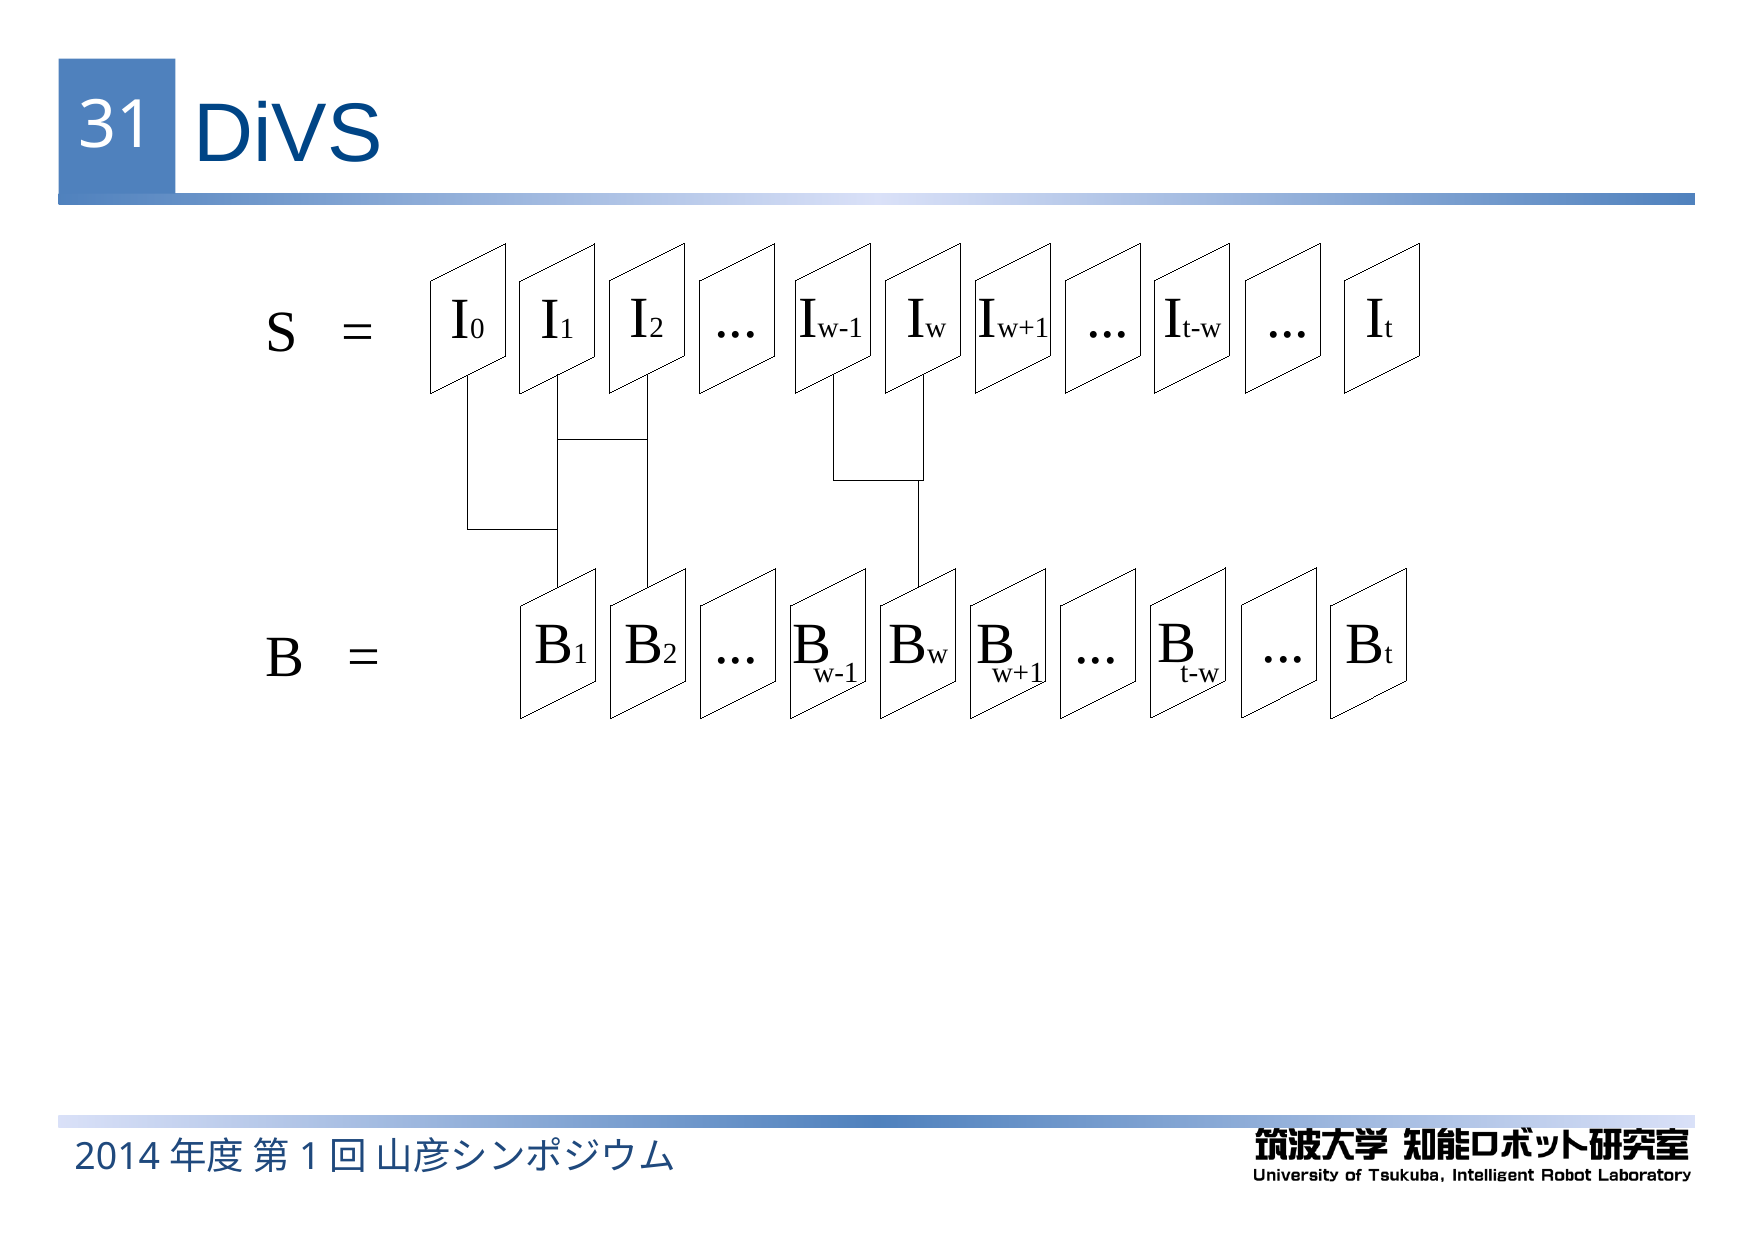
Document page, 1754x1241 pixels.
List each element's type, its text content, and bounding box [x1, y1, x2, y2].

text_box [975, 358, 1046, 394]
text_box [1060, 684, 1130, 719]
text_box B [962, 603, 1064, 684]
text_box It [1350, 278, 1414, 358]
text_box [1066, 568, 1136, 683]
text_box ... [1247, 603, 1321, 683]
text_box [705, 243, 775, 357]
text_box [1330, 684, 1400, 719]
text_box [1154, 358, 1225, 394]
text_box It-w [1148, 278, 1245, 358]
text_box [796, 568, 866, 603]
text_box [1155, 567, 1226, 603]
text_box [1344, 243, 1420, 394]
text_box ... [1071, 278, 1145, 358]
text_box t-w [1165, 649, 1235, 697]
text_box B2 [609, 603, 693, 684]
text_box w-1 [798, 649, 875, 698]
text_box [520, 684, 590, 719]
text_box [970, 684, 1012, 719]
title DiVS [193, 61, 1651, 205]
text_box Iw+1 [963, 278, 1066, 358]
text_box Bt [1330, 603, 1420, 684]
text_box w+1 [977, 649, 1060, 698]
text_box B = [250, 617, 410, 697]
text_box B [1142, 603, 1231, 683]
text_box [610, 684, 680, 719]
text_box [795, 358, 866, 394]
text_box I2 [615, 278, 680, 359]
text_box [700, 684, 770, 719]
text_box [1241, 567, 1317, 718]
text_box [699, 359, 769, 394]
text_box ... [699, 603, 773, 684]
text_box [1065, 243, 1141, 394]
text_box [886, 568, 956, 603]
text_box S = [250, 292, 404, 372]
text_box [1150, 683, 1193, 718]
text_box [430, 243, 506, 394]
text_box ... [1251, 278, 1325, 358]
text_box ... [1064, 603, 1133, 684]
text_box [976, 568, 1046, 603]
picture [1252, 1127, 1691, 1182]
text_box Iw-1 [783, 278, 879, 358]
text_box B1 [519, 603, 604, 684]
text_box [1159, 243, 1230, 278]
text_box [706, 568, 776, 683]
text_box [519, 243, 595, 394]
text_box [980, 243, 1051, 278]
text_box [880, 684, 950, 719]
text_box ... [699, 278, 773, 359]
text_box [1336, 568, 1407, 603]
text_box [526, 568, 596, 603]
text_box I0 [435, 278, 500, 359]
text_box [800, 243, 871, 278]
text_box [885, 243, 961, 394]
text_box Iw [891, 278, 963, 358]
text_box B [777, 603, 880, 684]
text_box [1245, 243, 1321, 394]
text_box [609, 243, 685, 394]
text_box I1 [525, 278, 590, 359]
text_box [616, 568, 686, 603]
text_box Bw [880, 603, 962, 684]
text_box [790, 684, 832, 719]
